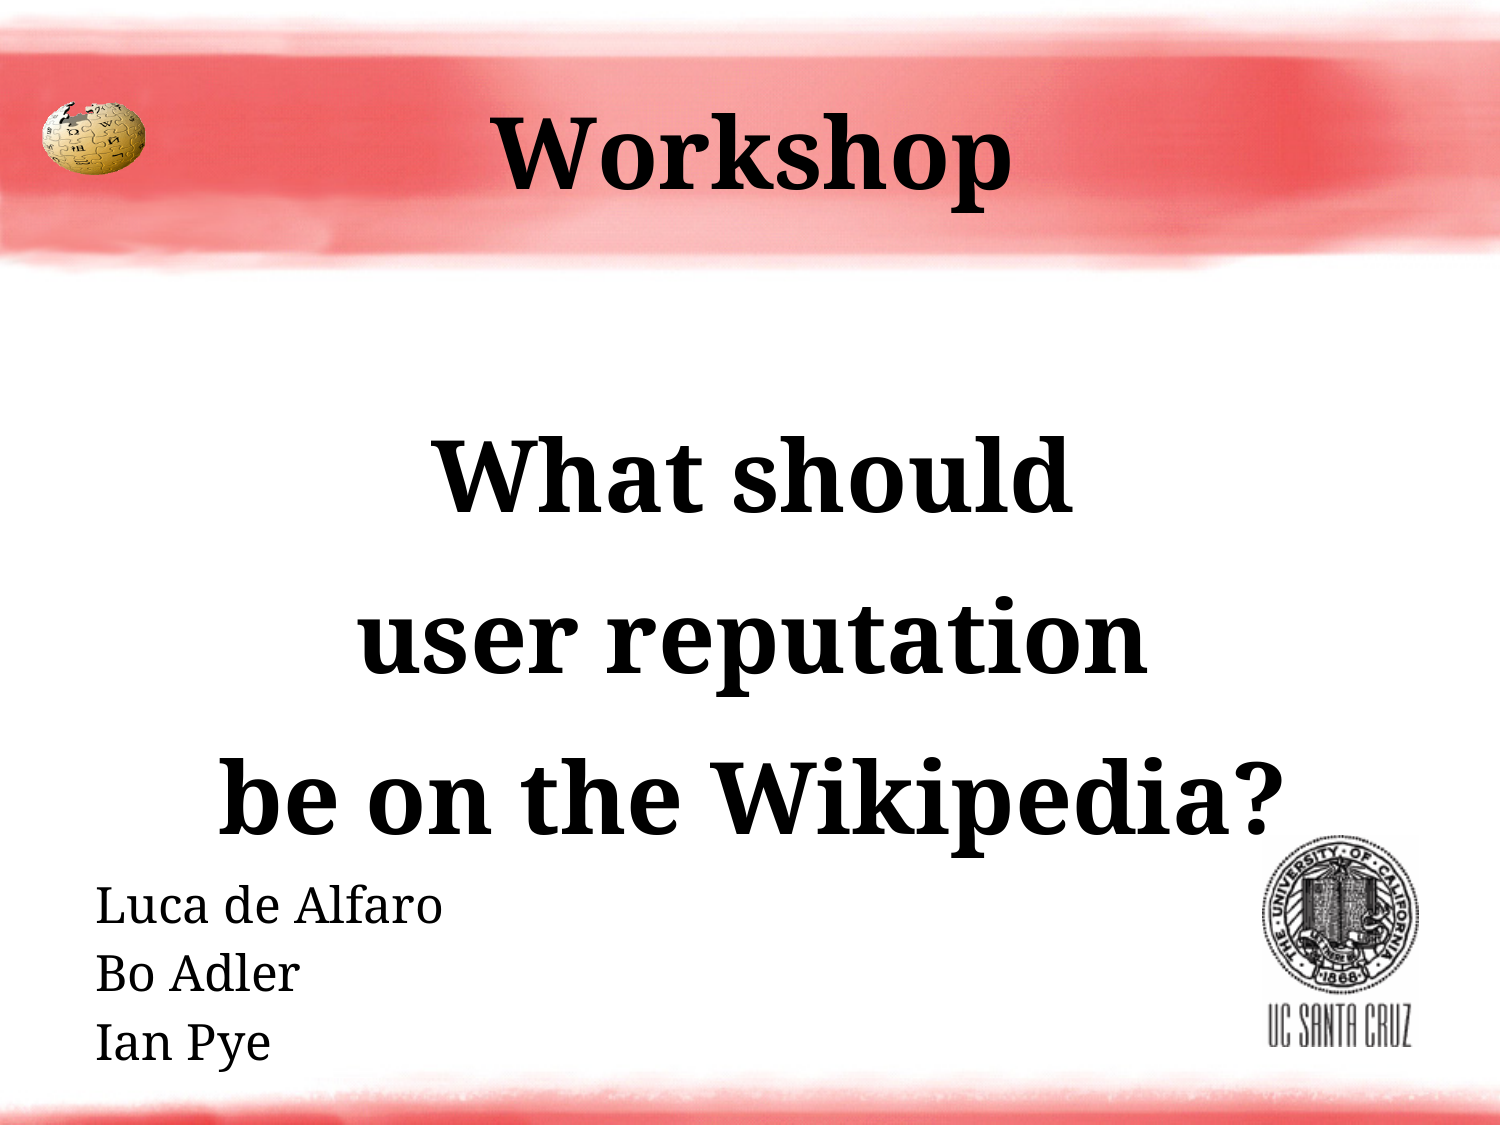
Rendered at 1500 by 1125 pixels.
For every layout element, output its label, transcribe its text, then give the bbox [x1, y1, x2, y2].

picture [0, 0, 1500, 1125]
text_box Workshop What should user reputation be on the Wikipedia? [203, 75, 1303, 872]
text_box Luca de Alfaro Bo Adler Ian Pye [80, 862, 460, 1083]
